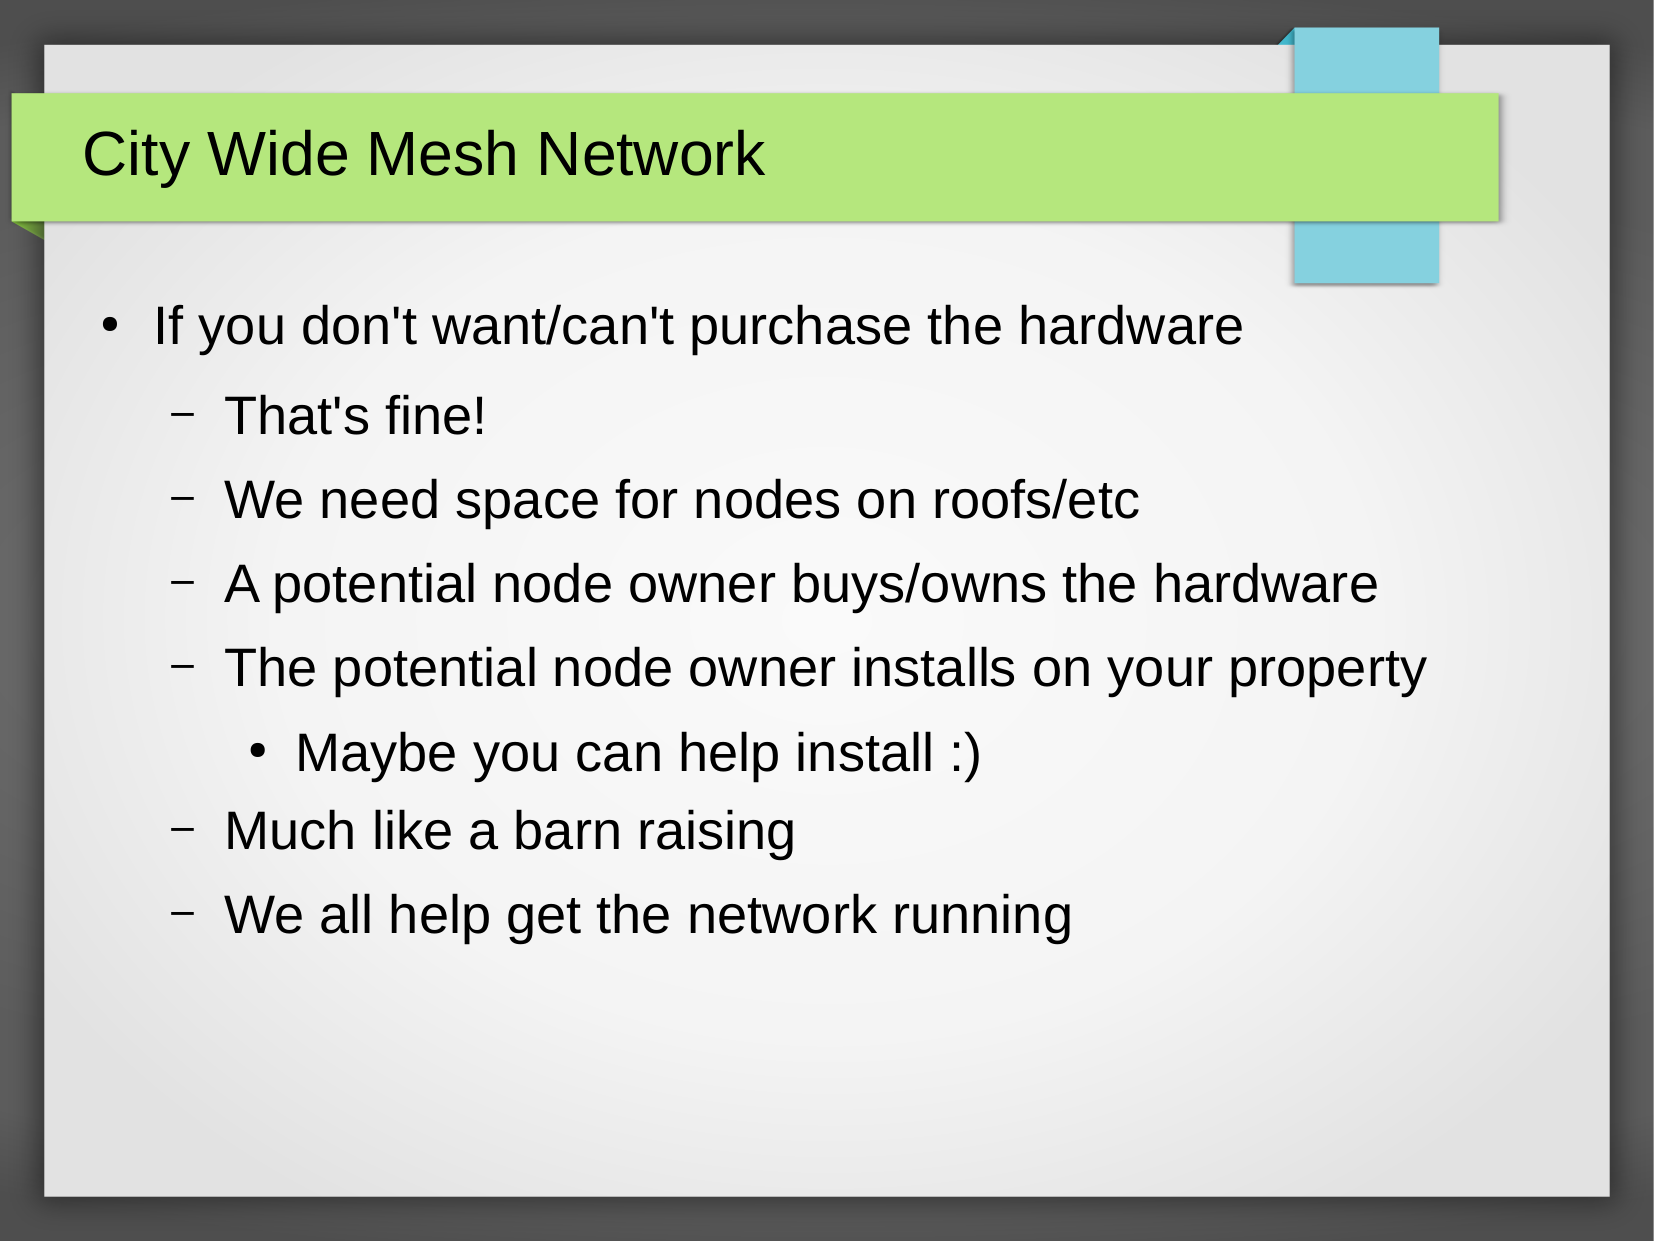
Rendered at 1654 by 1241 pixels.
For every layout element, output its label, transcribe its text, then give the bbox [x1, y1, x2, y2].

list If you don't want/can't purchase the hardware That's fine! We need space for nodes on roofs/etc A potential node owner buys/owns the hardware The potential node owner installs on your property Maybe you can help install :) Much like a barn raising We all help get the network running [82, 295, 1571, 1015]
title City Wide Mesh Network [82, 94, 1264, 213]
picture [0, 0, 1654, 1241]
